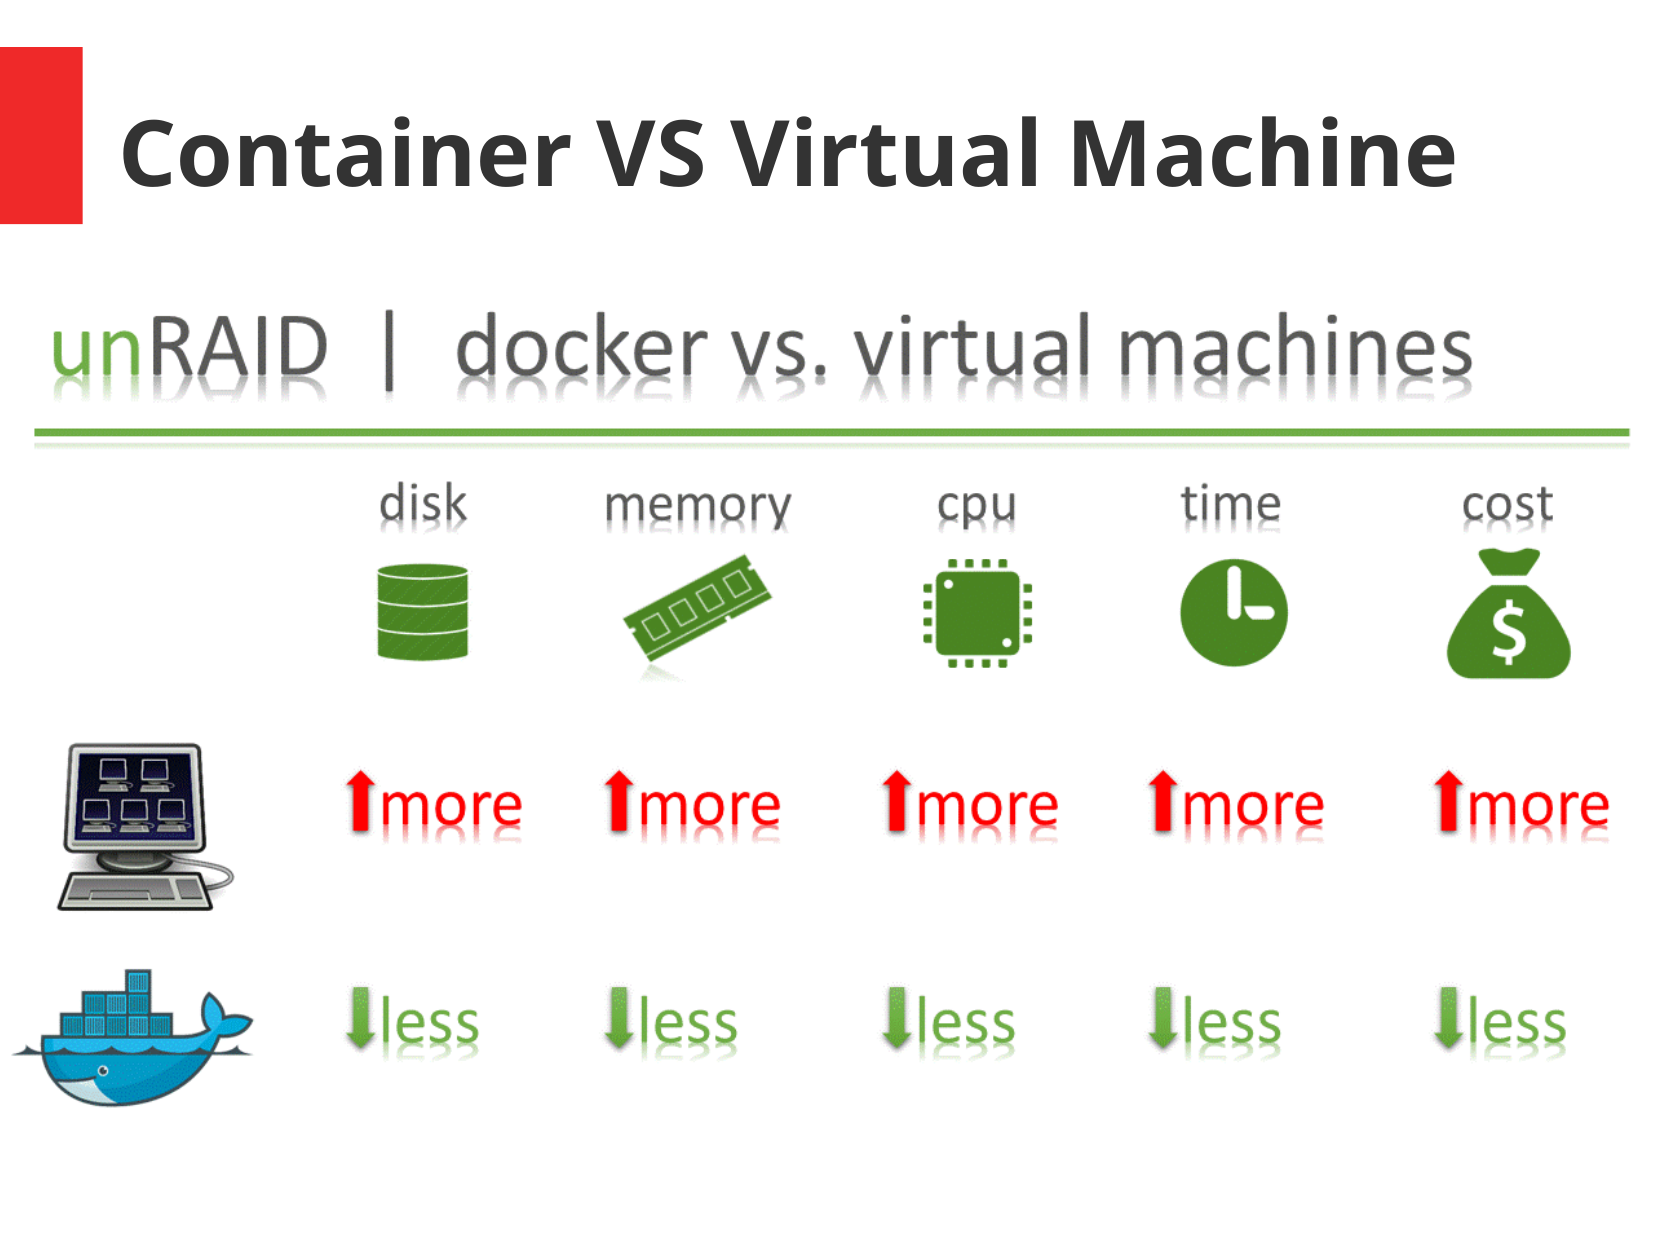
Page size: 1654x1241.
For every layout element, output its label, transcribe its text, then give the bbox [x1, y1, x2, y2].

picture [1, 258, 1654, 1189]
title Container VS Virtual Machine [118, 45, 1571, 258]
